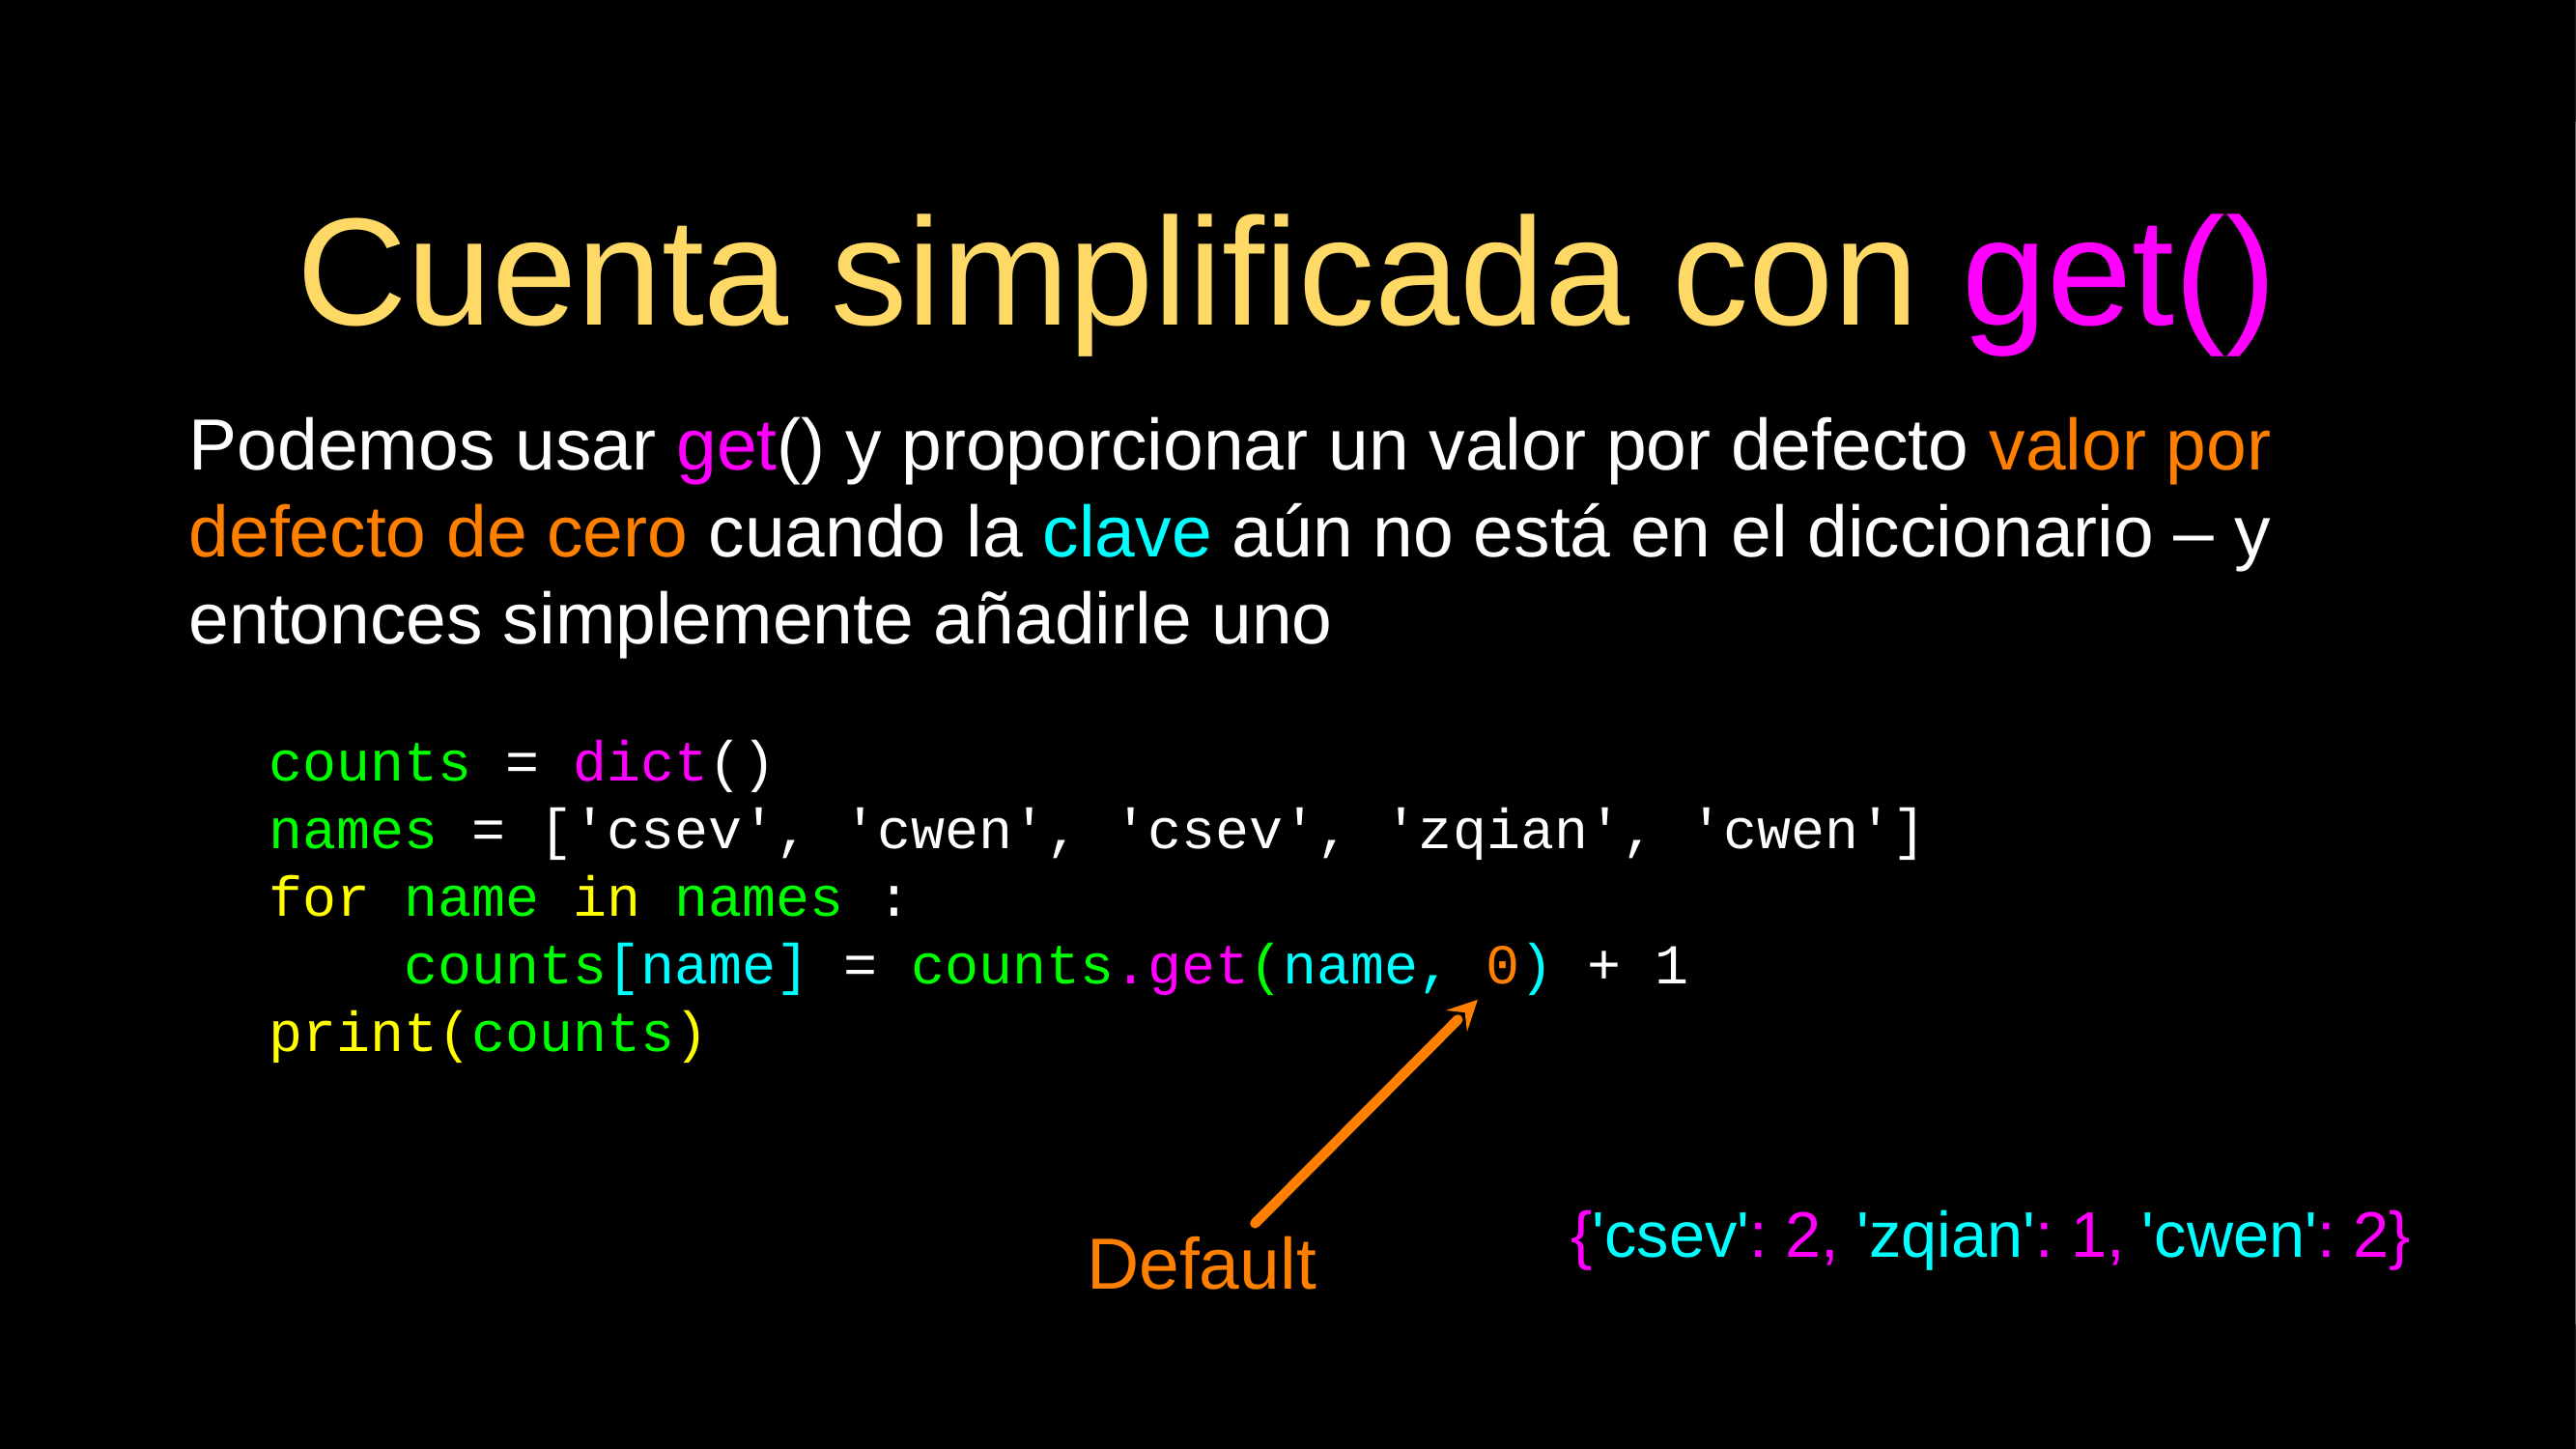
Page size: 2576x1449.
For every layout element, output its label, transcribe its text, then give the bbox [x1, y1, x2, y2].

list Podemos usar get() y proporcionar un valor por defecto valor por defecto de cero cuando la clave aún no está en el diccionario – y entonces simplemente añadirle uno [183, 412, 2391, 644]
text_box {'csev': 2, 'zqian': 1, 'cwen': 2} [1427, 1176, 2555, 1288]
text_box counts = dict() names = ['csev', 'cwen', 'csev', 'zqian', 'cwen'] for name in names : counts[name] = counts.get(name, 0) + 1 print(counts) [269, 723, 1942, 1065]
text_box Default [1085, 1210, 1318, 1310]
title Cuenta simplificada con get() [183, 125, 2391, 403]
